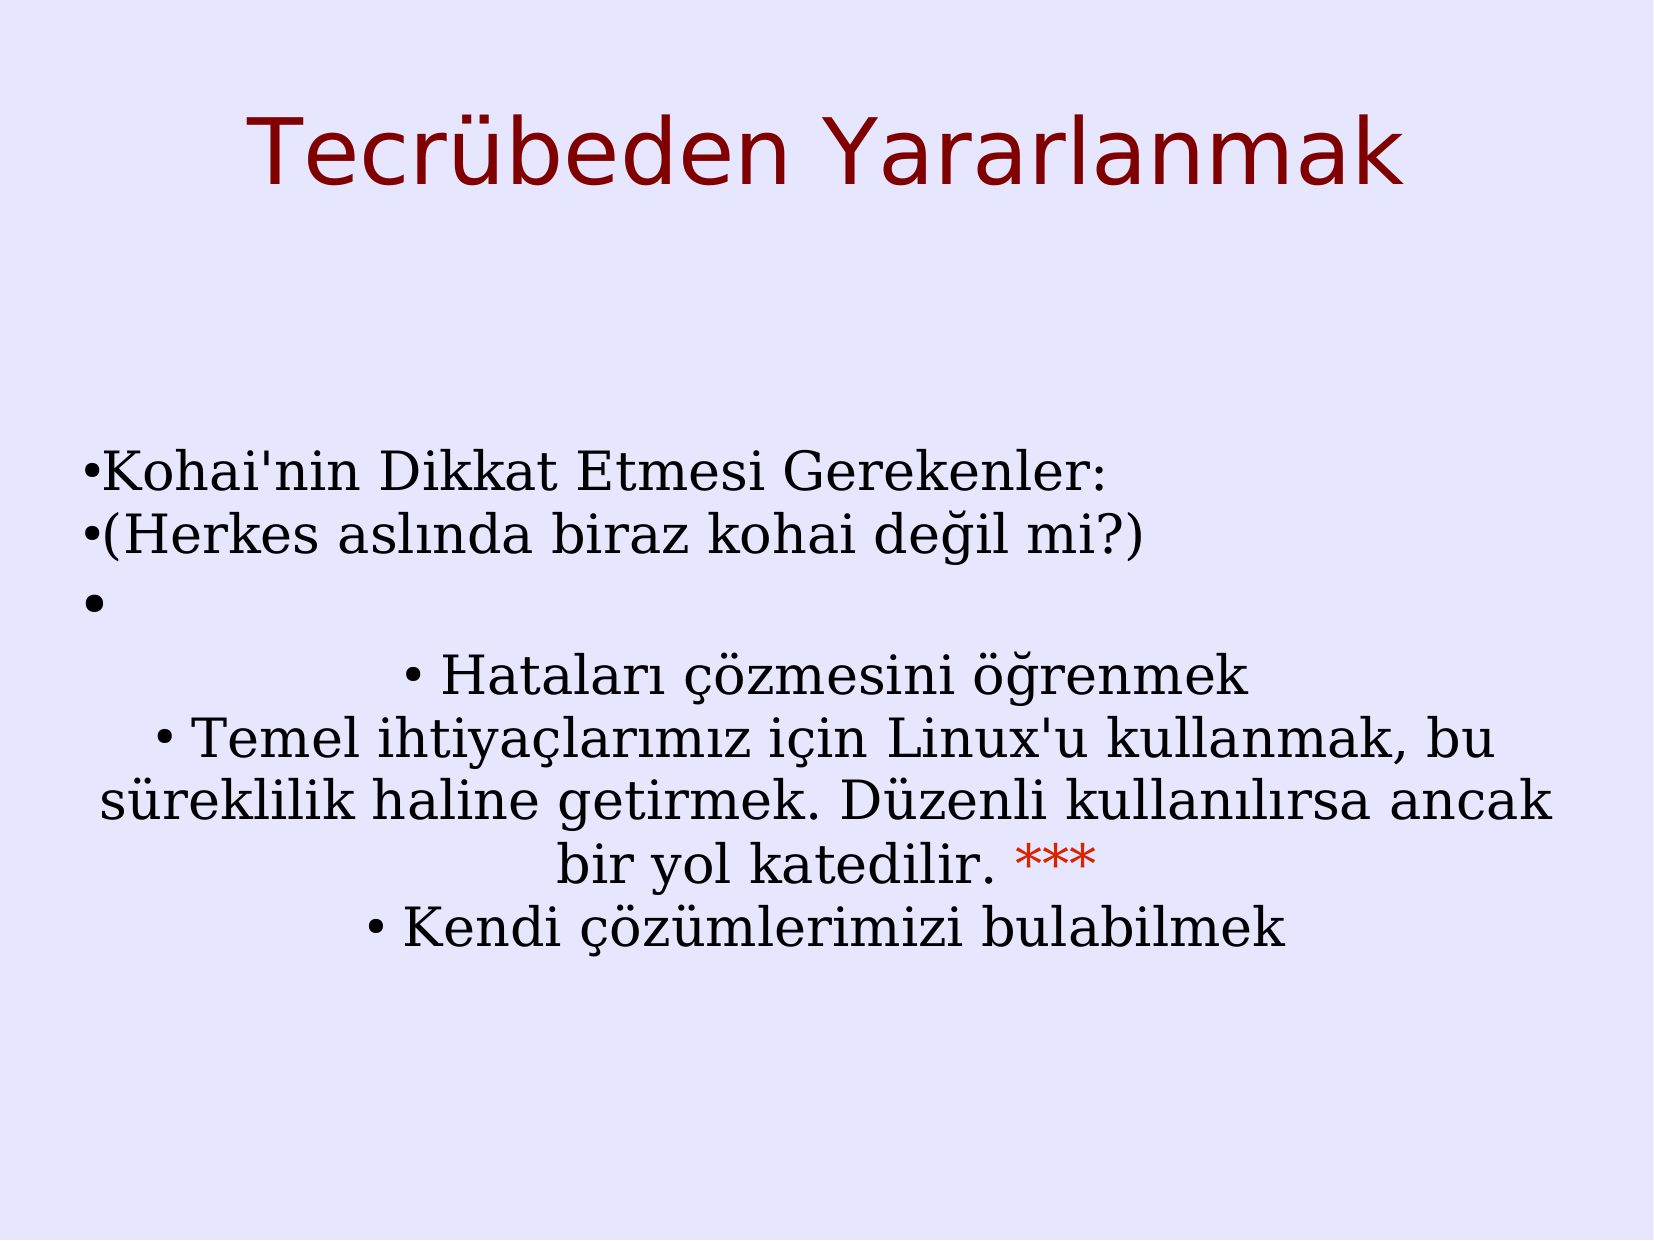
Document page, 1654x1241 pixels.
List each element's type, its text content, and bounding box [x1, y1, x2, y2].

subtitle Kohai'nin Dikkat Etmesi Gerekenler: (Herkes aslında biraz kohai değil mi?) Hataları çözmesini öğrenmek Temel ihtiyaçlarımız için Linux'u kullanmak, bu süreklilik haline getirmek. Düzenli kullanılırsa ancak bir yol katedilir. *** Kendi çözümlerimizi bulabilmek [82, 290, 1571, 1109]
title Tecrübeden Yararlanmak [82, 49, 1571, 257]
